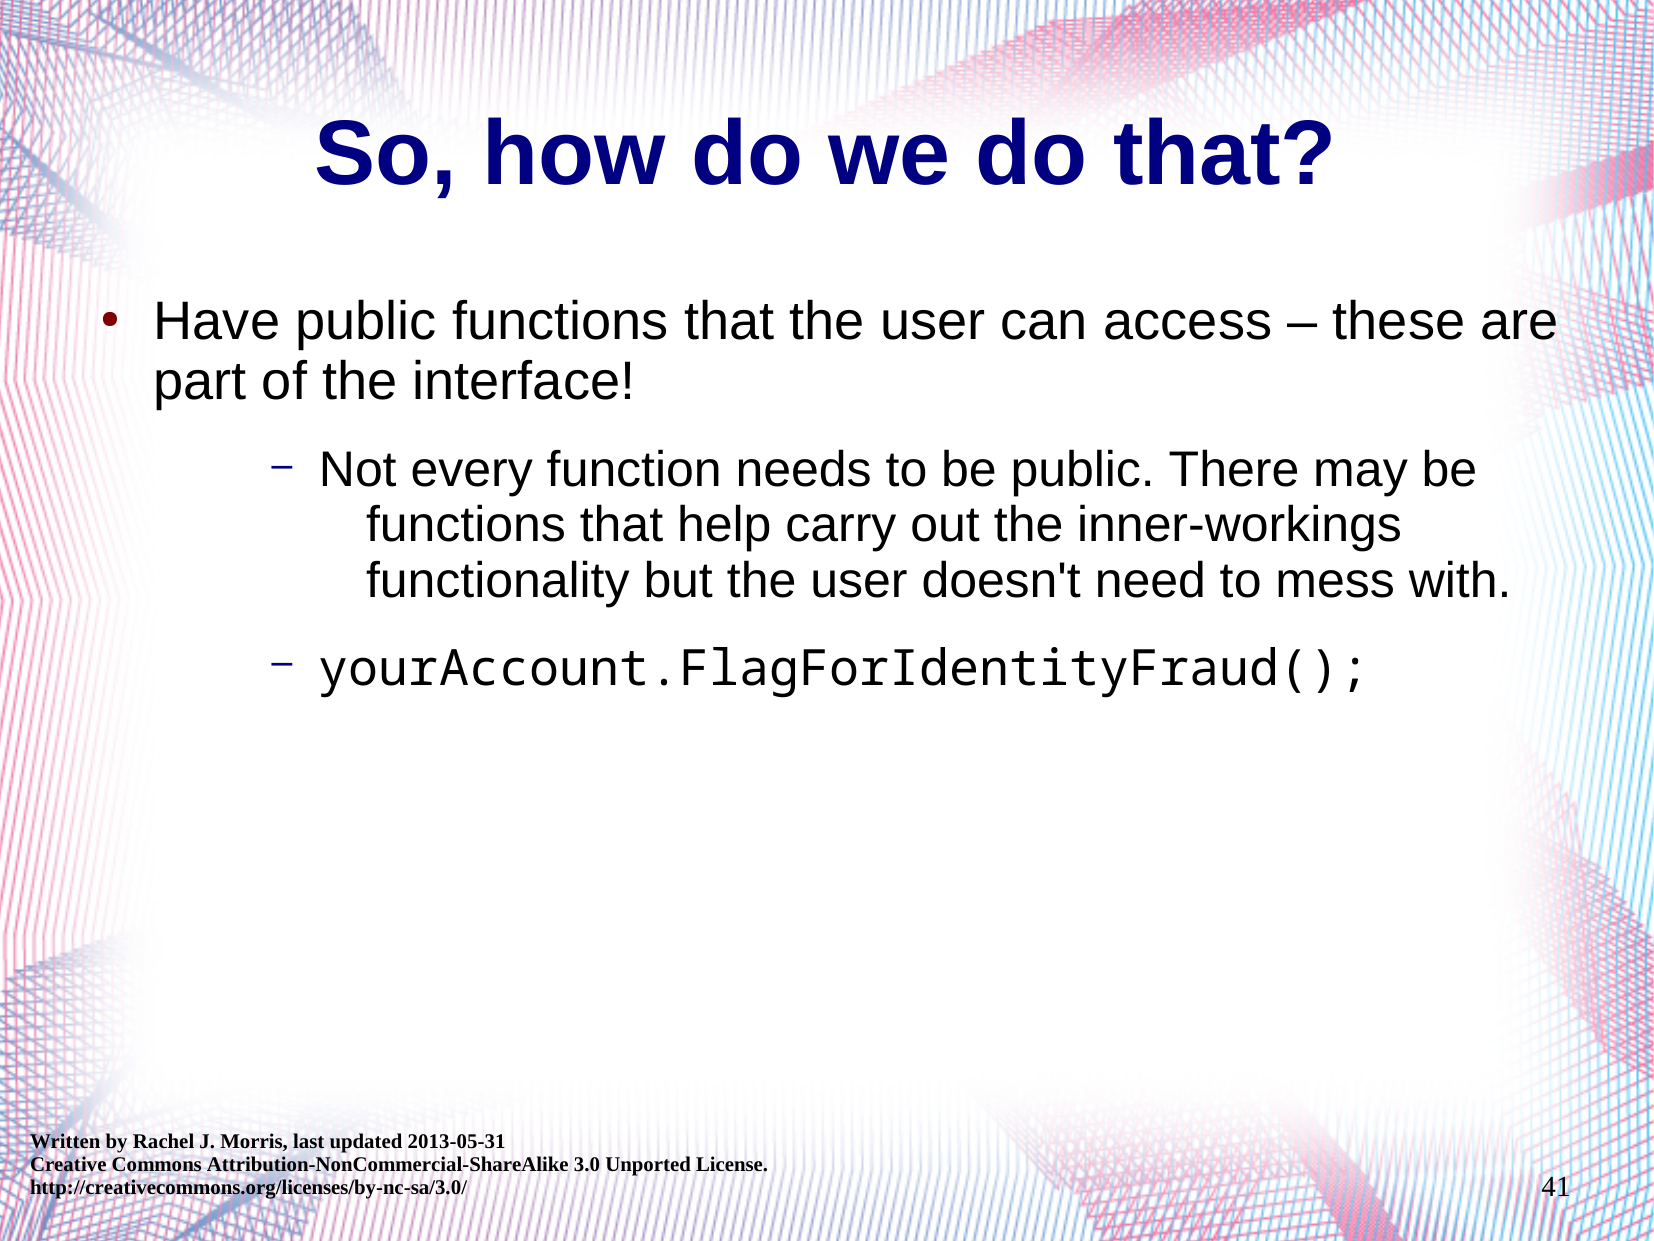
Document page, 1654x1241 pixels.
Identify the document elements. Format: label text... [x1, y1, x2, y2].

picture [0, 0, 1654, 1241]
title So, how do we do that? [82, 49, 1571, 257]
list Have public functions that the user can access – these are part of the interface! Not every function needs to be public. There may be functions that help carry out the inner-workings functionality but the user doesn't need to mess with. yourAccount.FlagForIdentityFraud(); [82, 290, 1571, 1010]
